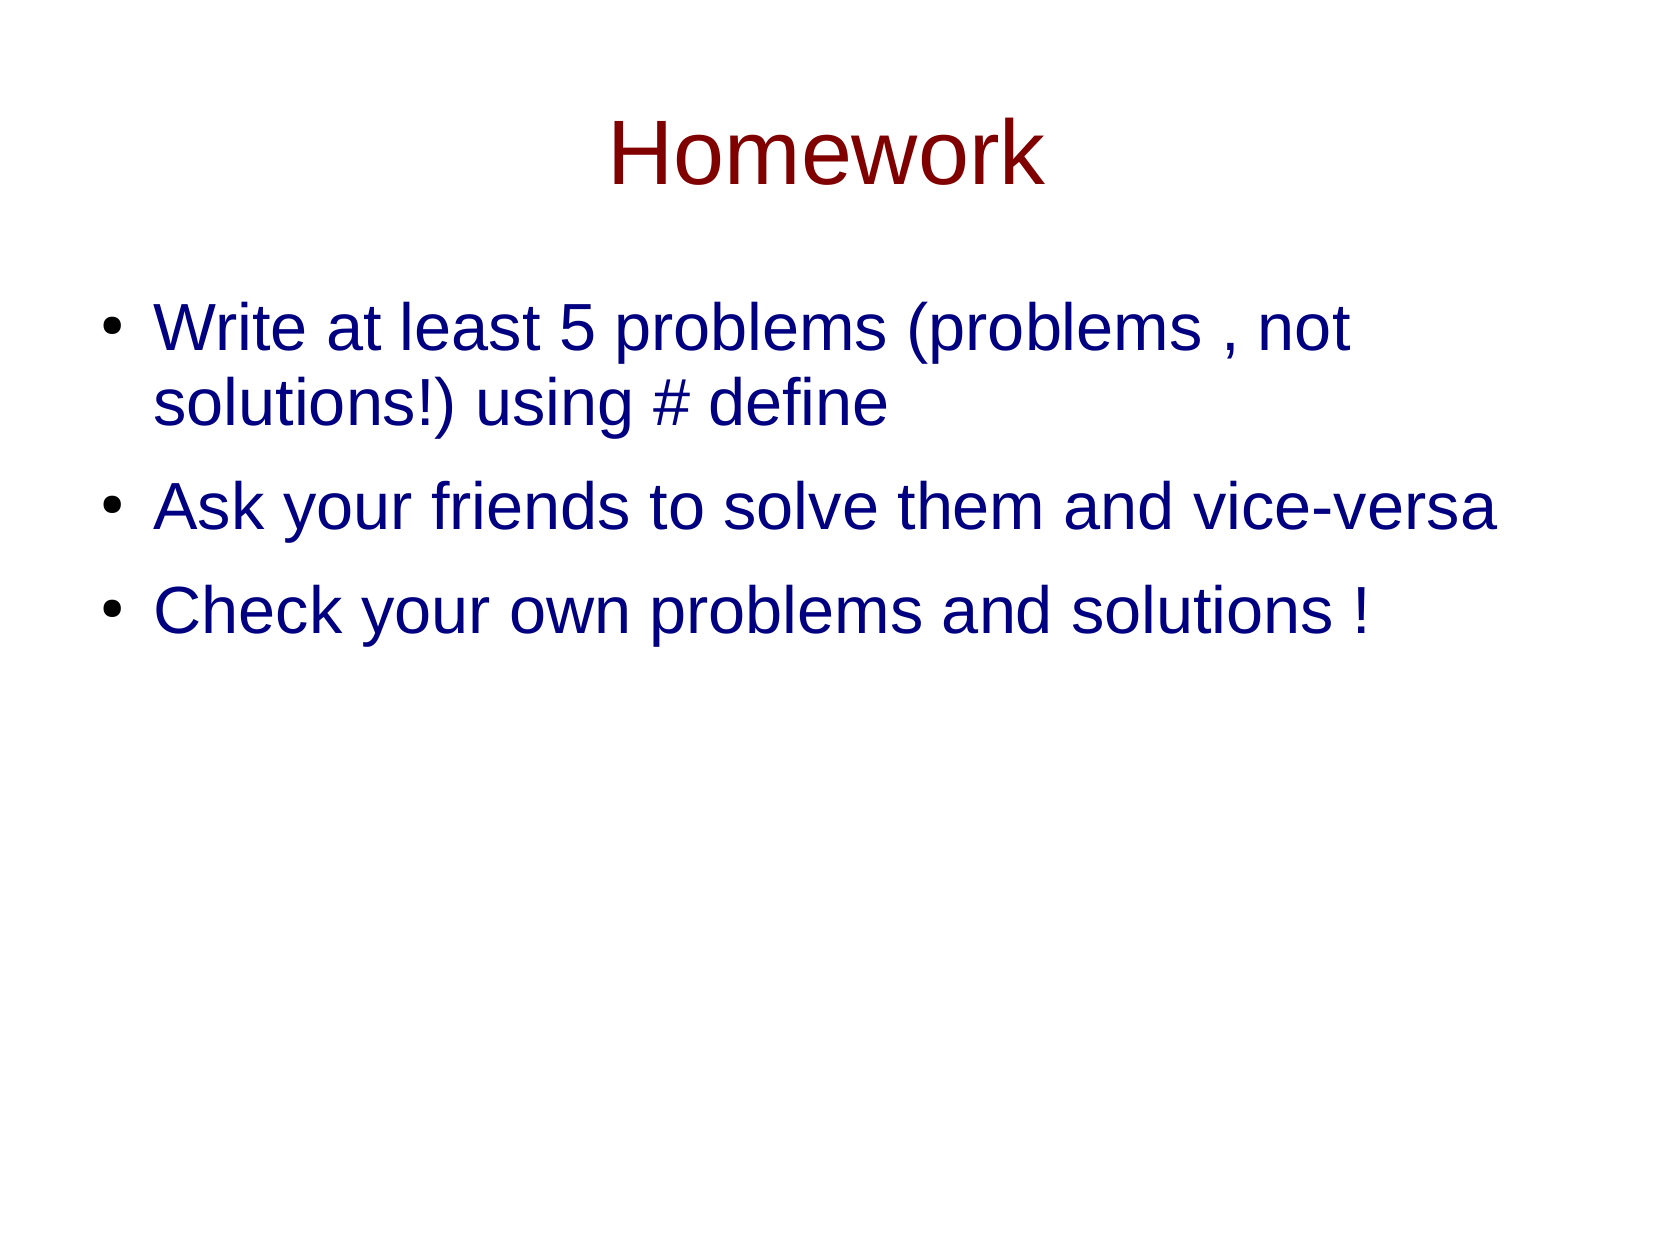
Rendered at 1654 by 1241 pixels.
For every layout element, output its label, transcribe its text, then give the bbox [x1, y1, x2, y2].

list Write at least 5 problems (problems , not solutions!) using # define Ask your friends to solve them and vice-versa Check your own problems and solutions ! [82, 290, 1571, 1010]
title Homework [82, 49, 1571, 257]
